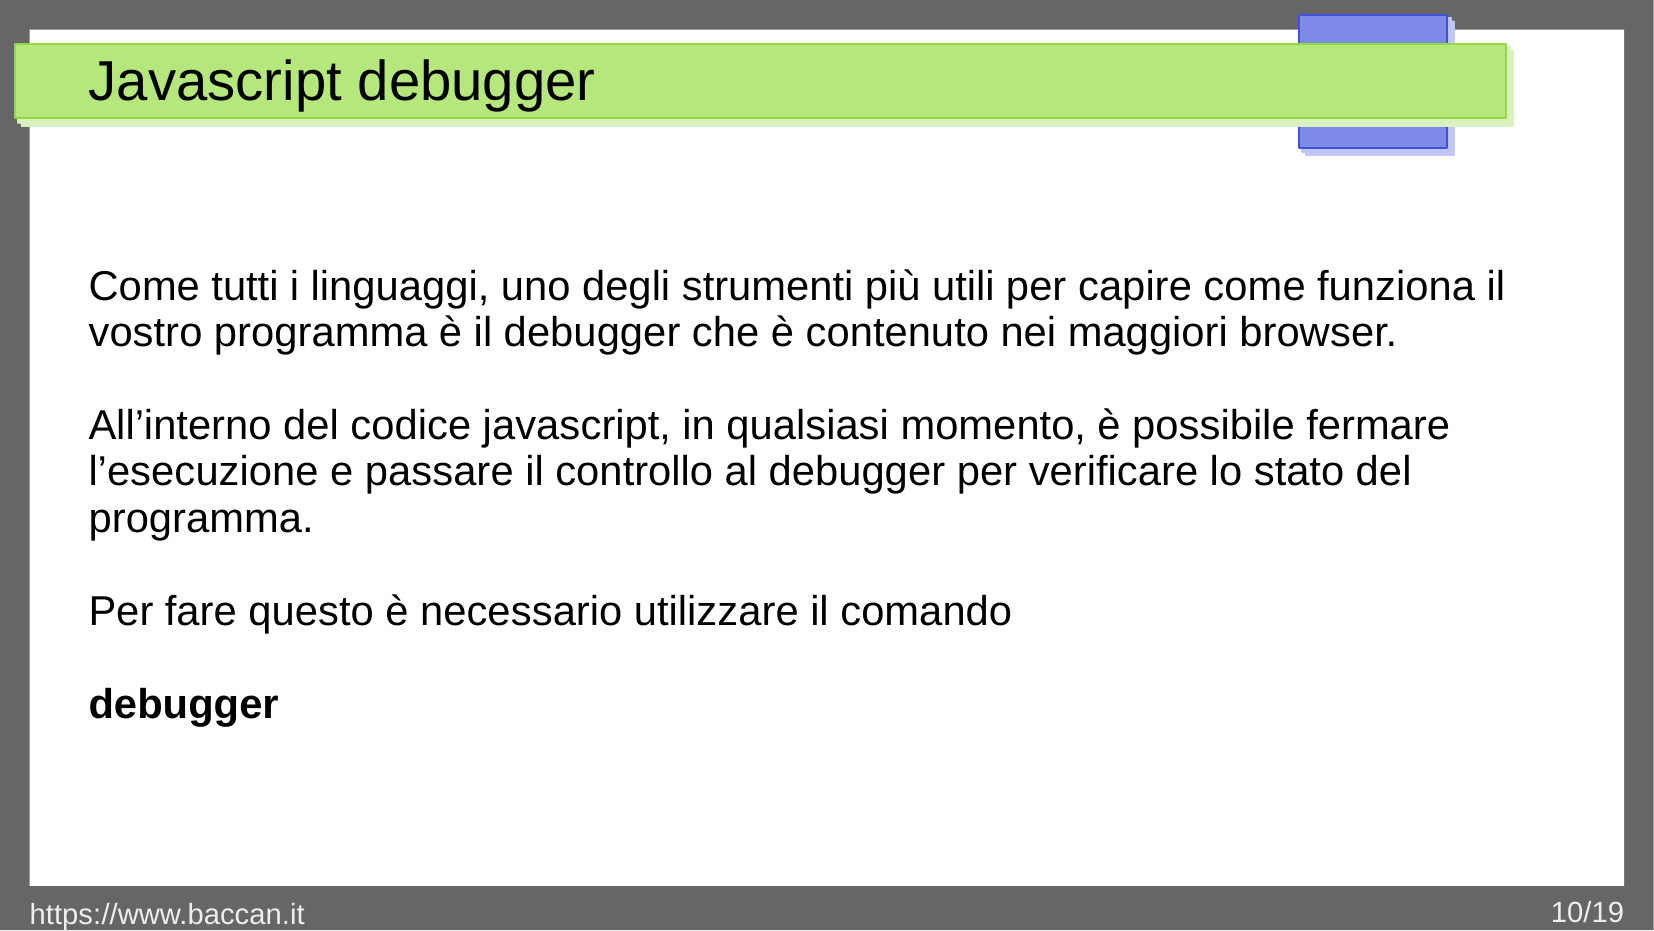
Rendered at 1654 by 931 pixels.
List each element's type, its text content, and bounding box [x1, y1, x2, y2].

text_box Come tutti i linguaggi, uno degli strumenti più utili per capire come funziona il vostro programma è il debugger che è contenuto nei maggiori browser. All’interno del codice javascript, in qualsiasi momento, è possibile fermare l’esecuzione e passare il controllo al debugger per verificare lo stato del programma. Per fare questo è necessario utilizzare il comando debugger [88, 169, 1565, 820]
title Javascript debugger [88, 44, 1506, 119]
